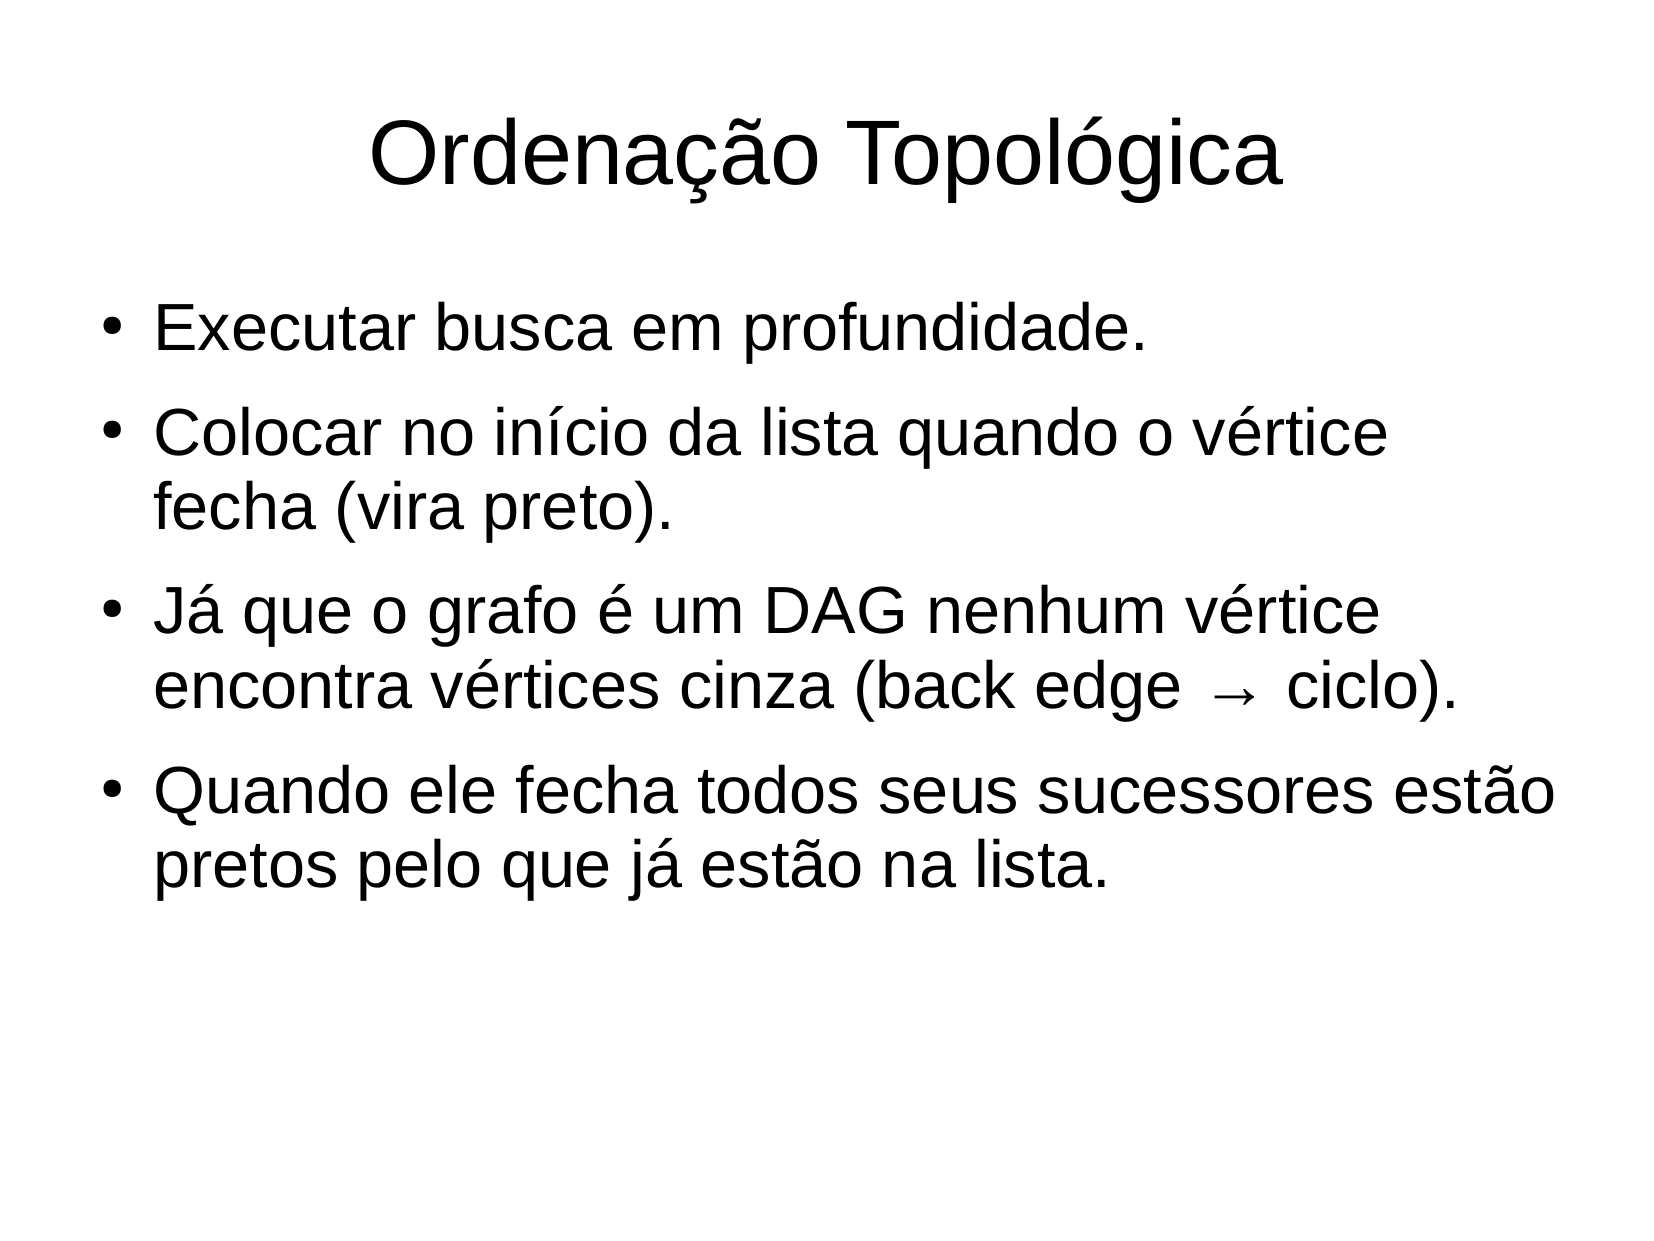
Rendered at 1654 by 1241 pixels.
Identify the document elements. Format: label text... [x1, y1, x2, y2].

title Ordenação Topológica [82, 49, 1571, 257]
list Executar busca em profundidade. Colocar no início da lista quando o vértice fecha (vira preto). Já que o grafo é um DAG nenhum vértice encontra vértices cinza (back edge → ciclo). Quando ele fecha todos seus sucessores estão pretos pelo que já estão na lista. [82, 290, 1571, 1109]
